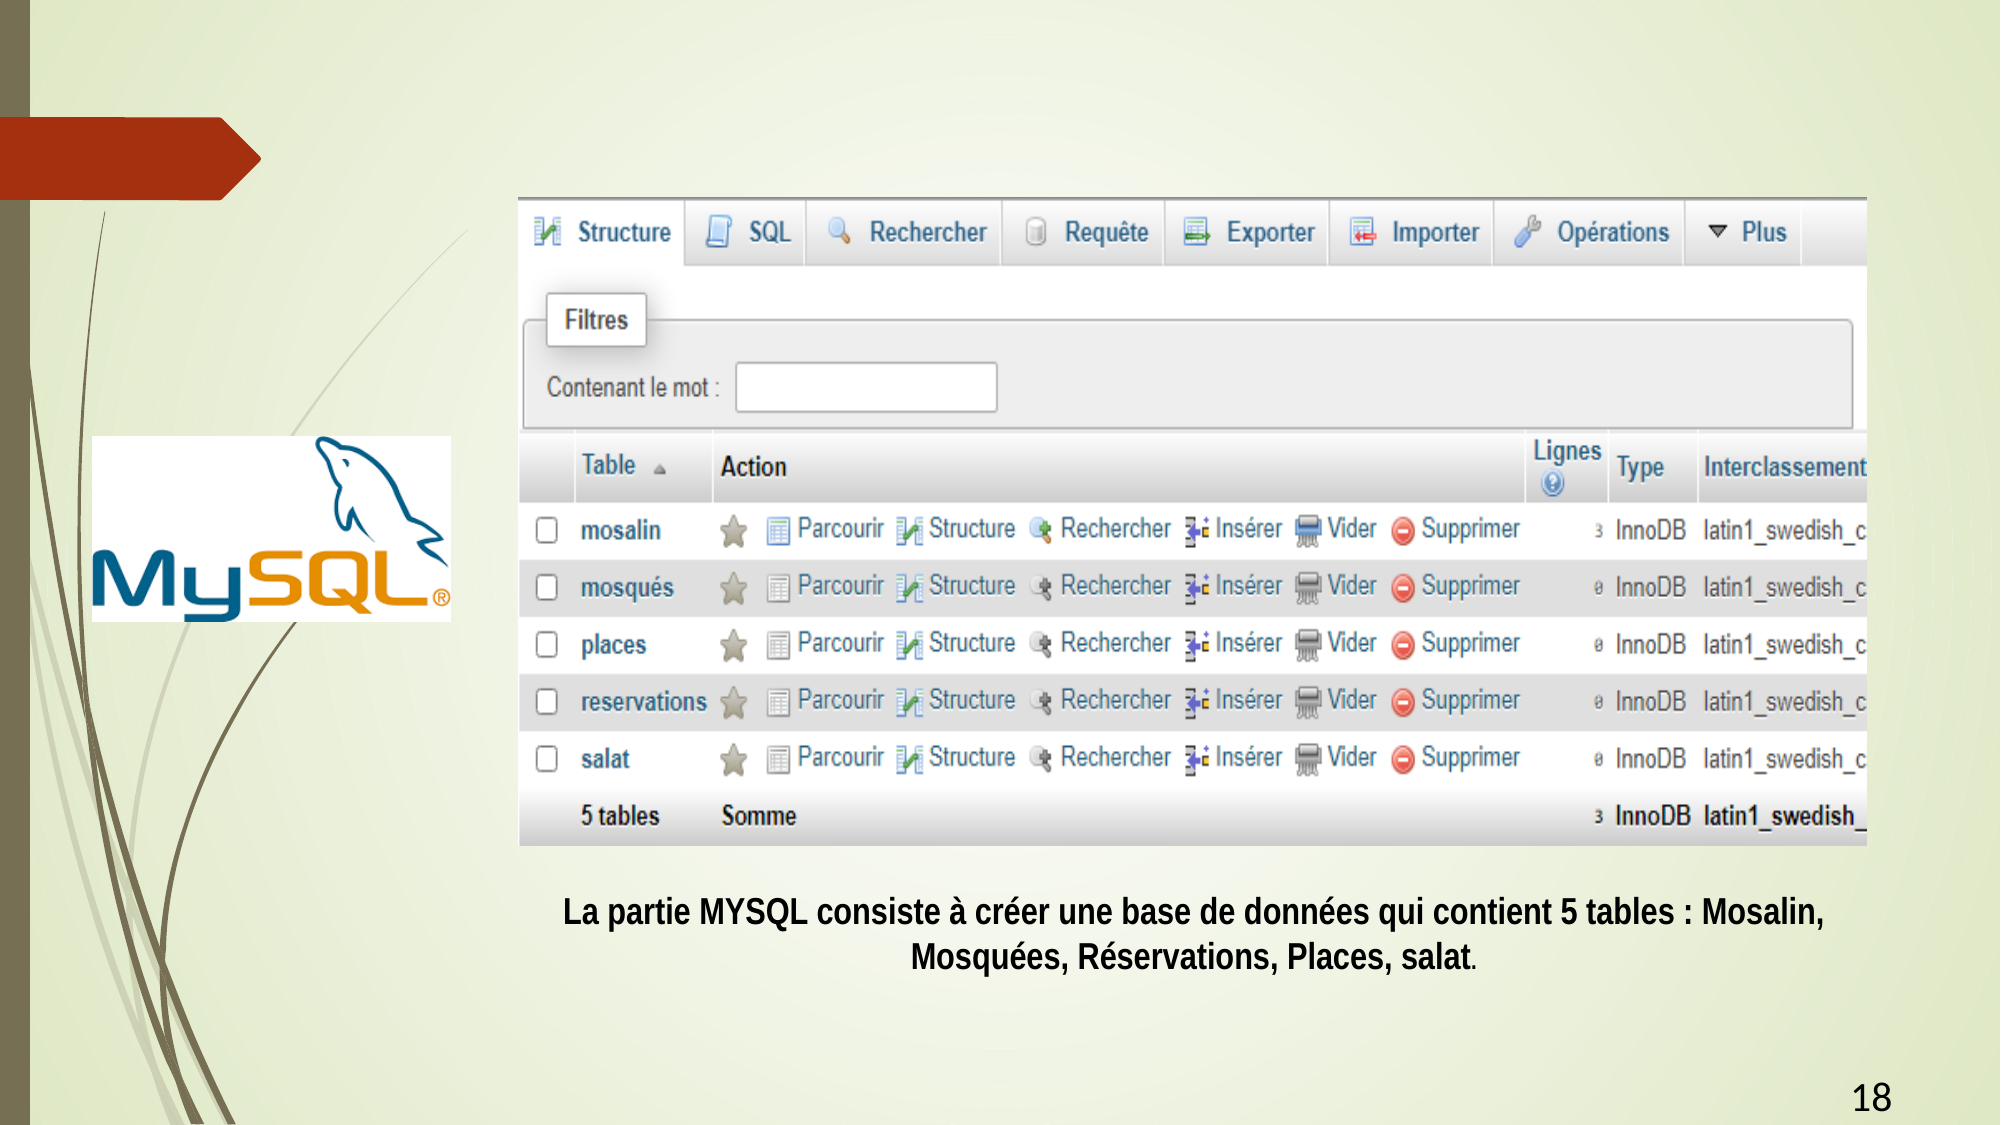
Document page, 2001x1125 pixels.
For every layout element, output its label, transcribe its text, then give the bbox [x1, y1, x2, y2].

text_box 18 [1835, 1062, 1978, 1125]
title La partie MYSQL consiste à créer une base de données qui contient 5 tables : Mosalin, Mosquées, Réservations, Places, salat. [501, 879, 1887, 1006]
picture [518, 197, 1867, 846]
picture [92, 436, 451, 622]
